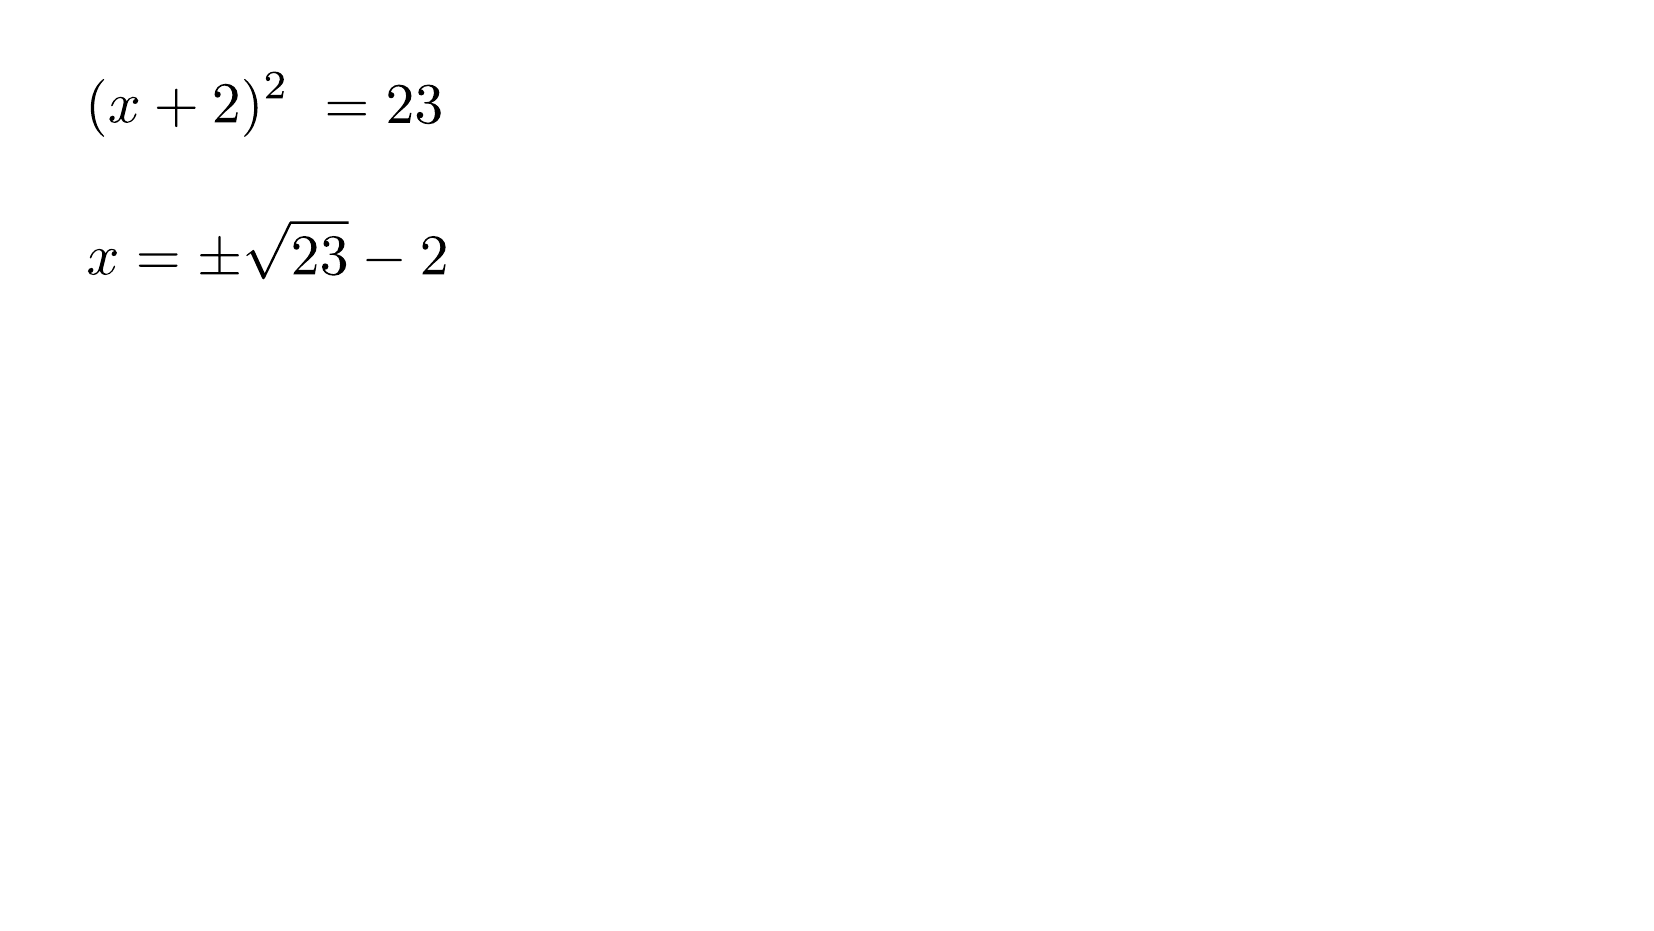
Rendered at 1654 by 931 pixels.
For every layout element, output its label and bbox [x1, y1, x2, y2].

text_box [88, 71, 284, 137]
text_box [327, 84, 441, 125]
text_box [87, 221, 446, 280]
